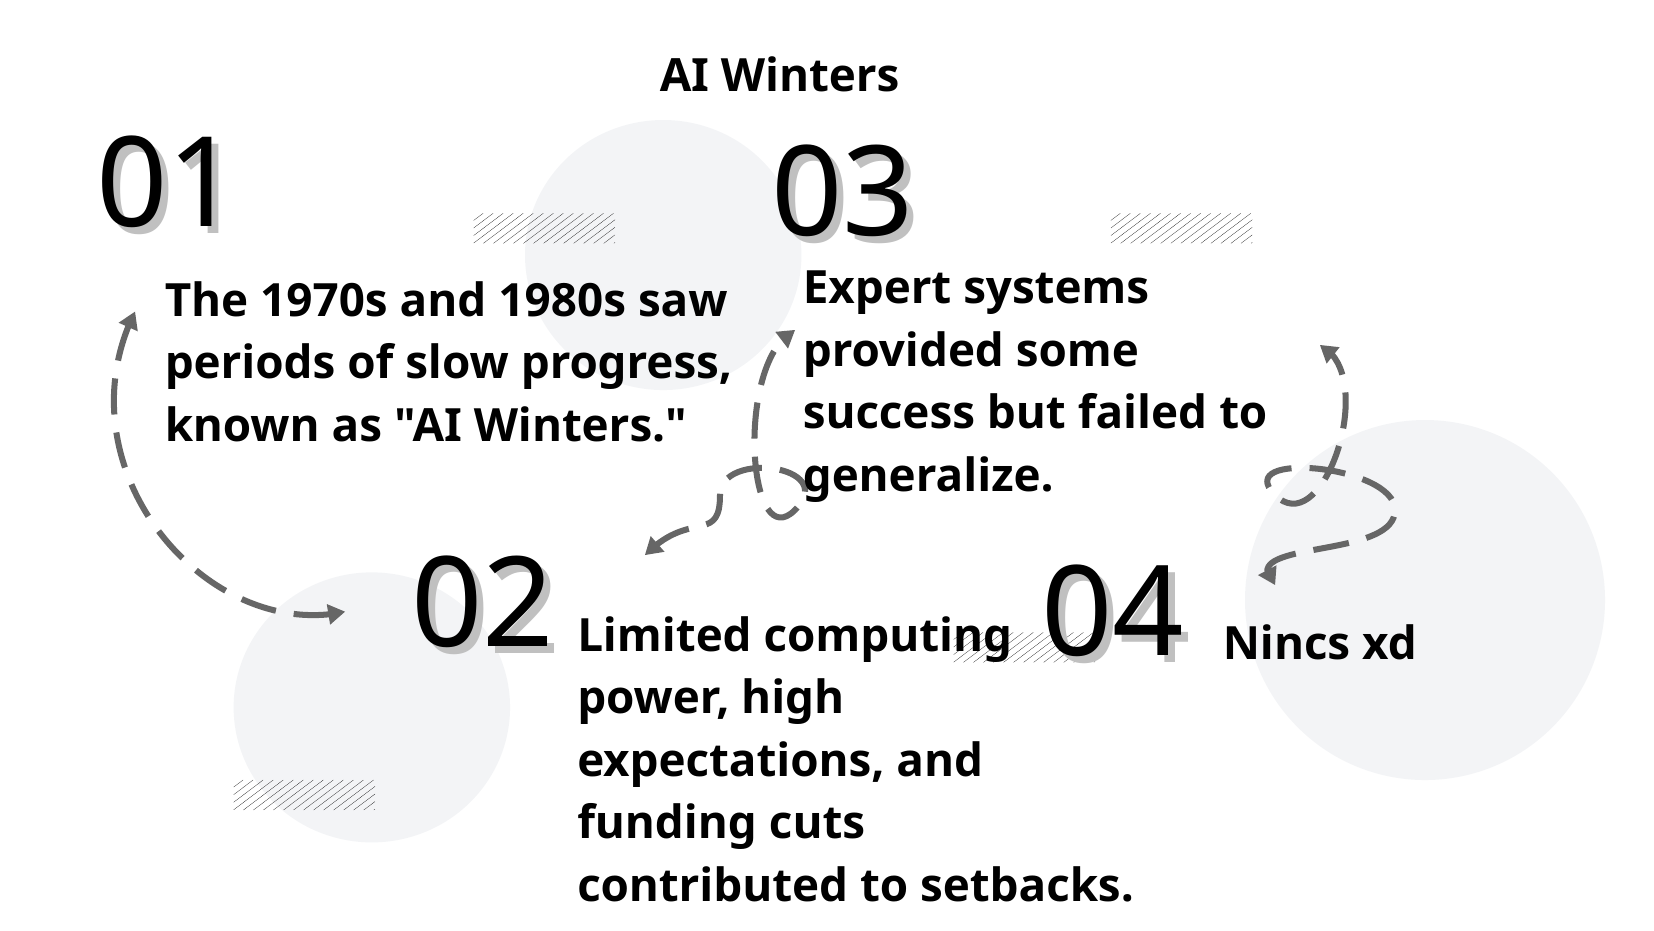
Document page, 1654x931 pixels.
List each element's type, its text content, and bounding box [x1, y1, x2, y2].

text_box 01 [81, 85, 262, 271]
text_box 02 [396, 505, 577, 691]
text_box 04 [1026, 514, 1207, 701]
text_box 03 [756, 176, 937, 281]
text_box AI Winters [645, 35, 1201, 176]
text_box Nincs xd [1208, 602, 1464, 681]
text_box Limited computing power, high expectations, and funding cuts contributed to setbacks. [562, 595, 1163, 931]
text_box The 1970s and 1980s saw periods of slow progress, known as "AI Winters." [150, 259, 787, 901]
text_box Expert systems provided some success but failed to generalize. [788, 247, 1313, 526]
